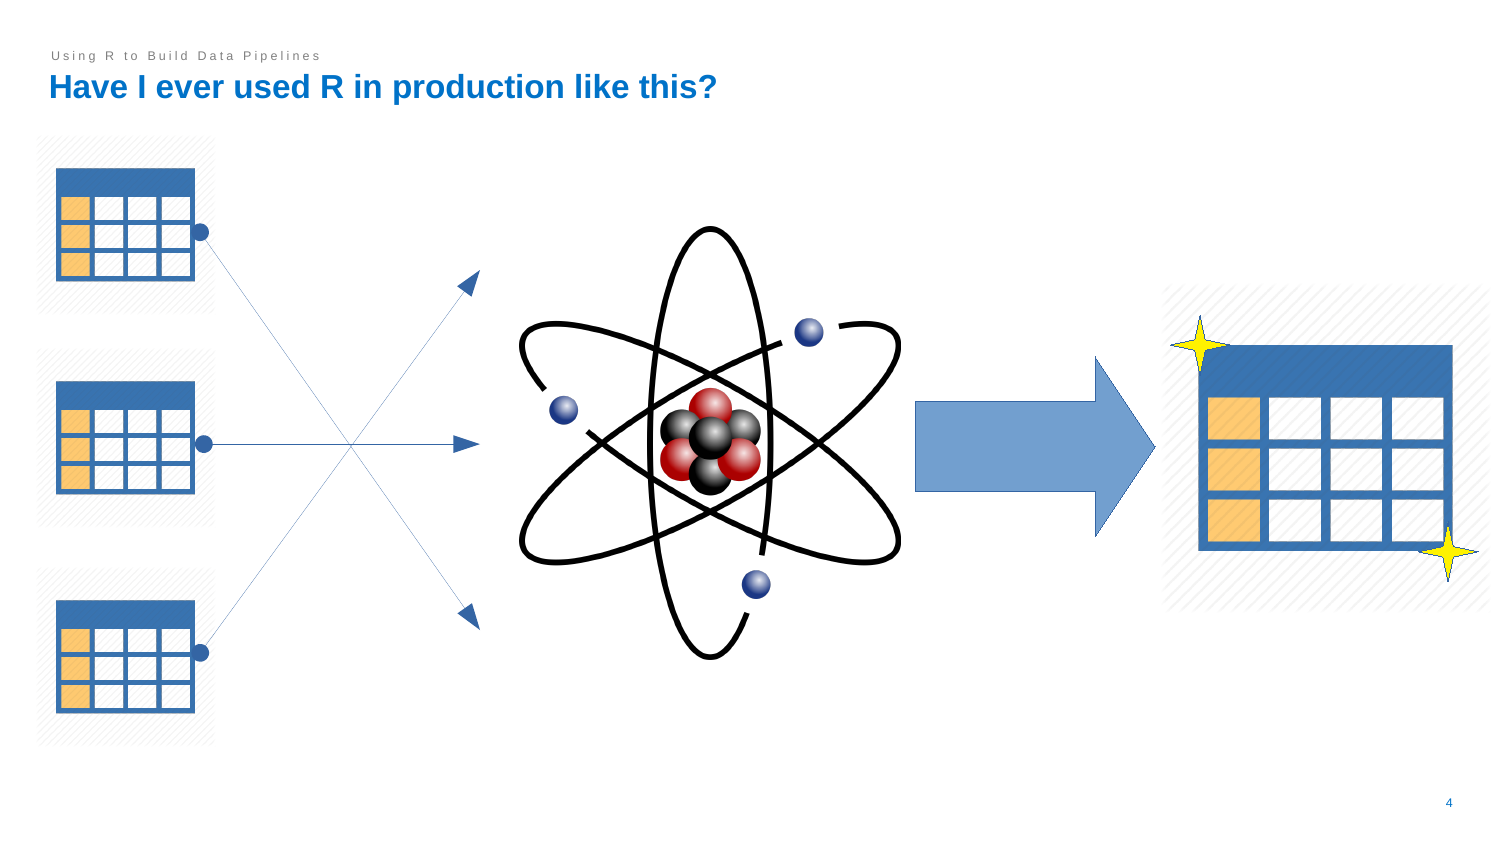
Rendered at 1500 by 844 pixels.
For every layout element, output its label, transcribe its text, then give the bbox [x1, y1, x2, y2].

text_box [1418, 521, 1479, 582]
text_box [915, 356, 1156, 537]
picture [35, 347, 216, 528]
slide_number 4 [1399, 794, 1453, 828]
text_box [1170, 315, 1231, 376]
list Have I ever used R in production like this? [48, 69, 1391, 108]
picture [1160, 282, 1491, 613]
picture [35, 566, 216, 747]
list Using R to Build Data Pipelines [51, 49, 572, 65]
picture [519, 226, 901, 661]
picture [35, 134, 216, 316]
